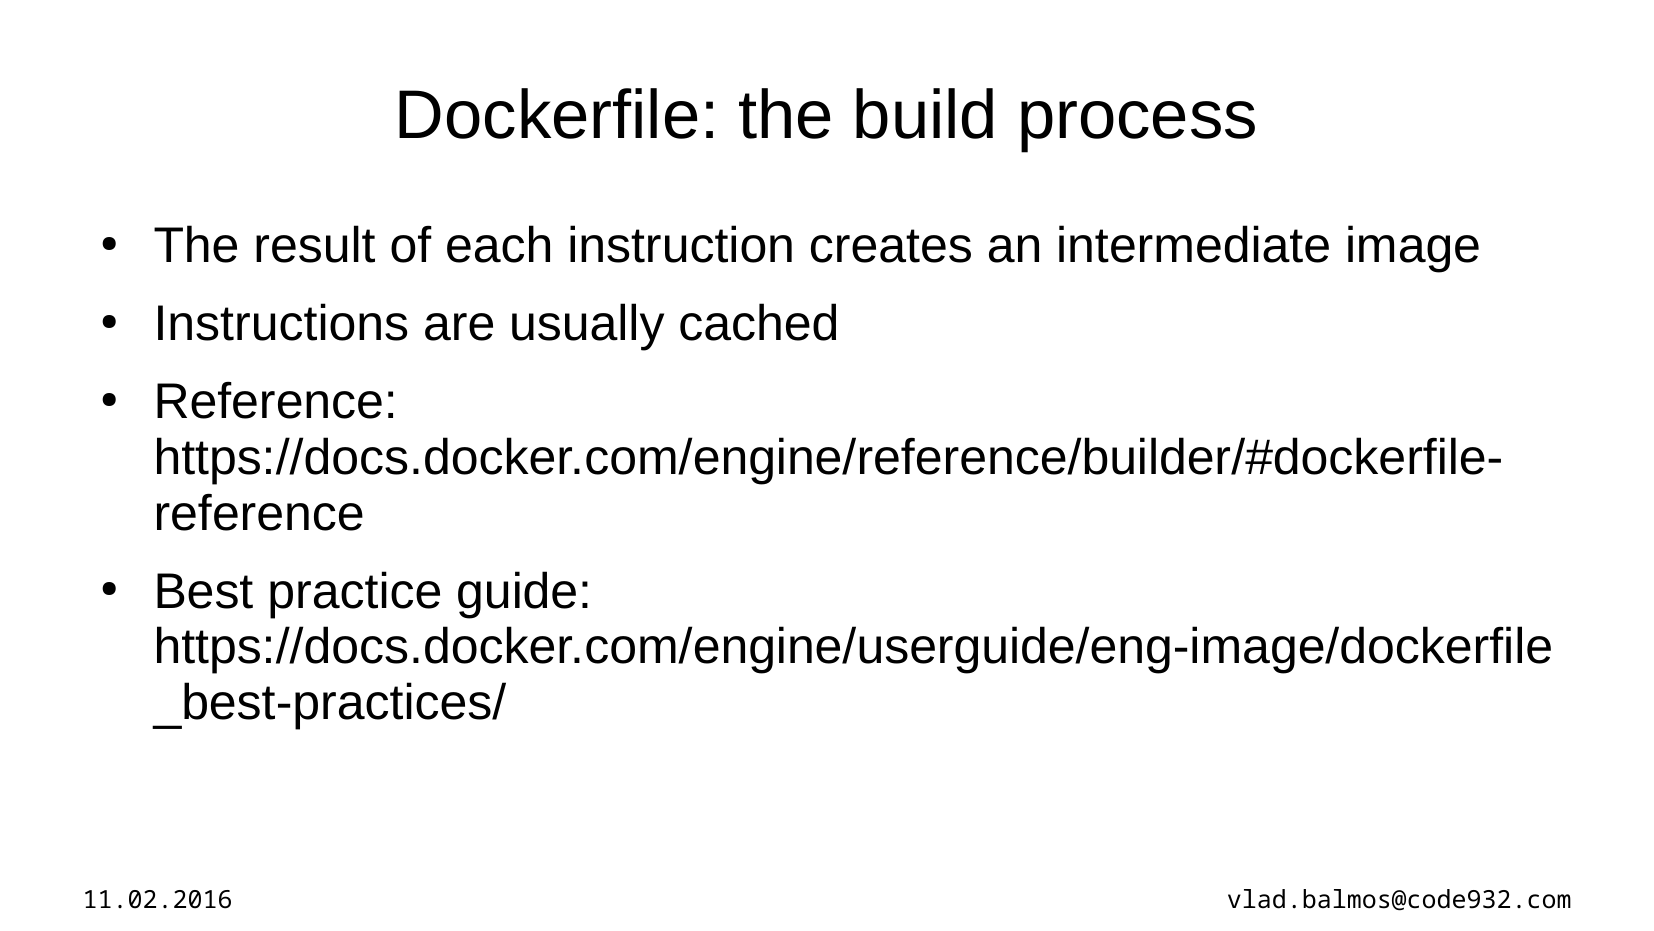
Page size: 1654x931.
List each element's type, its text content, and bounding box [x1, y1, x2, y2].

list The result of each instruction creates an intermediate image Instructions are usually cached Reference: https://docs.docker.com/engine/reference/builder/#dockerfile-reference Best practice guide: https://docs.docker.com/engine/userguide/eng-image/dockerfile_best-practices/ [82, 217, 1571, 758]
title Dockerfile: the build process [82, 37, 1571, 193]
